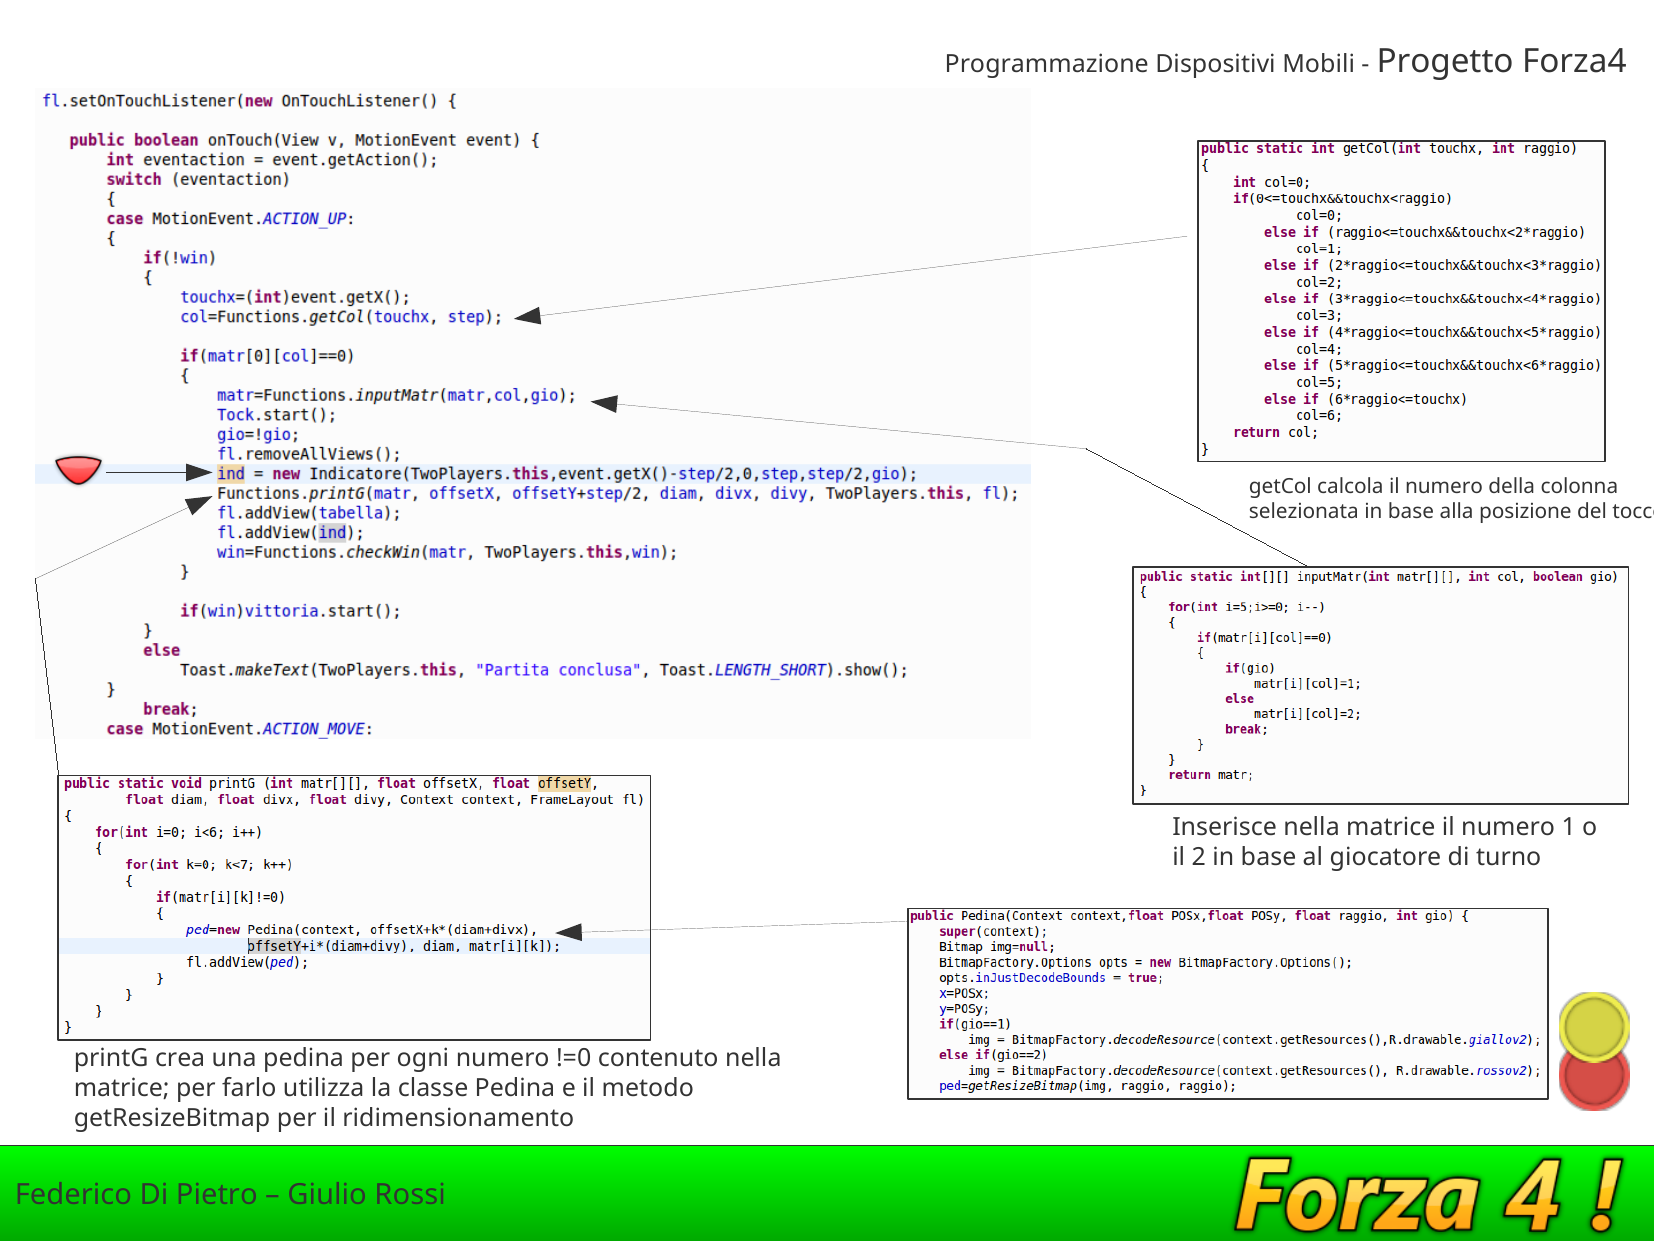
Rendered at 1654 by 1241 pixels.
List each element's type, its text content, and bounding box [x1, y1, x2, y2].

picture [58, 776, 650, 1040]
text_box Inserisce nella matrice il numero 1 o il 2 in base al giocatore di turno [1157, 803, 1619, 878]
picture [1559, 992, 1630, 1111]
picture [1228, 1149, 1630, 1241]
picture [1133, 567, 1628, 804]
text_box Federico Di Pietro – Giulio Rossi [0, 1168, 485, 1218]
picture [1198, 141, 1604, 461]
text_box printG crea una pedina per ogni numero !=0 contenuto nella matrice; per farlo utilizza la classe Pedina e il metodo getResizeBitmap per il ridimensionamento [59, 1034, 898, 1139]
picture [35, 88, 1031, 739]
text_box [0, 1145, 1654, 1241]
picture [908, 909, 1548, 1099]
text_box Programmazione Dispositivi Mobili - Progetto Forza4 [377, 23, 1642, 95]
text_box getCol calcola il numero della colonna selezionata in base alla posizione del tocco [1234, 465, 1654, 531]
